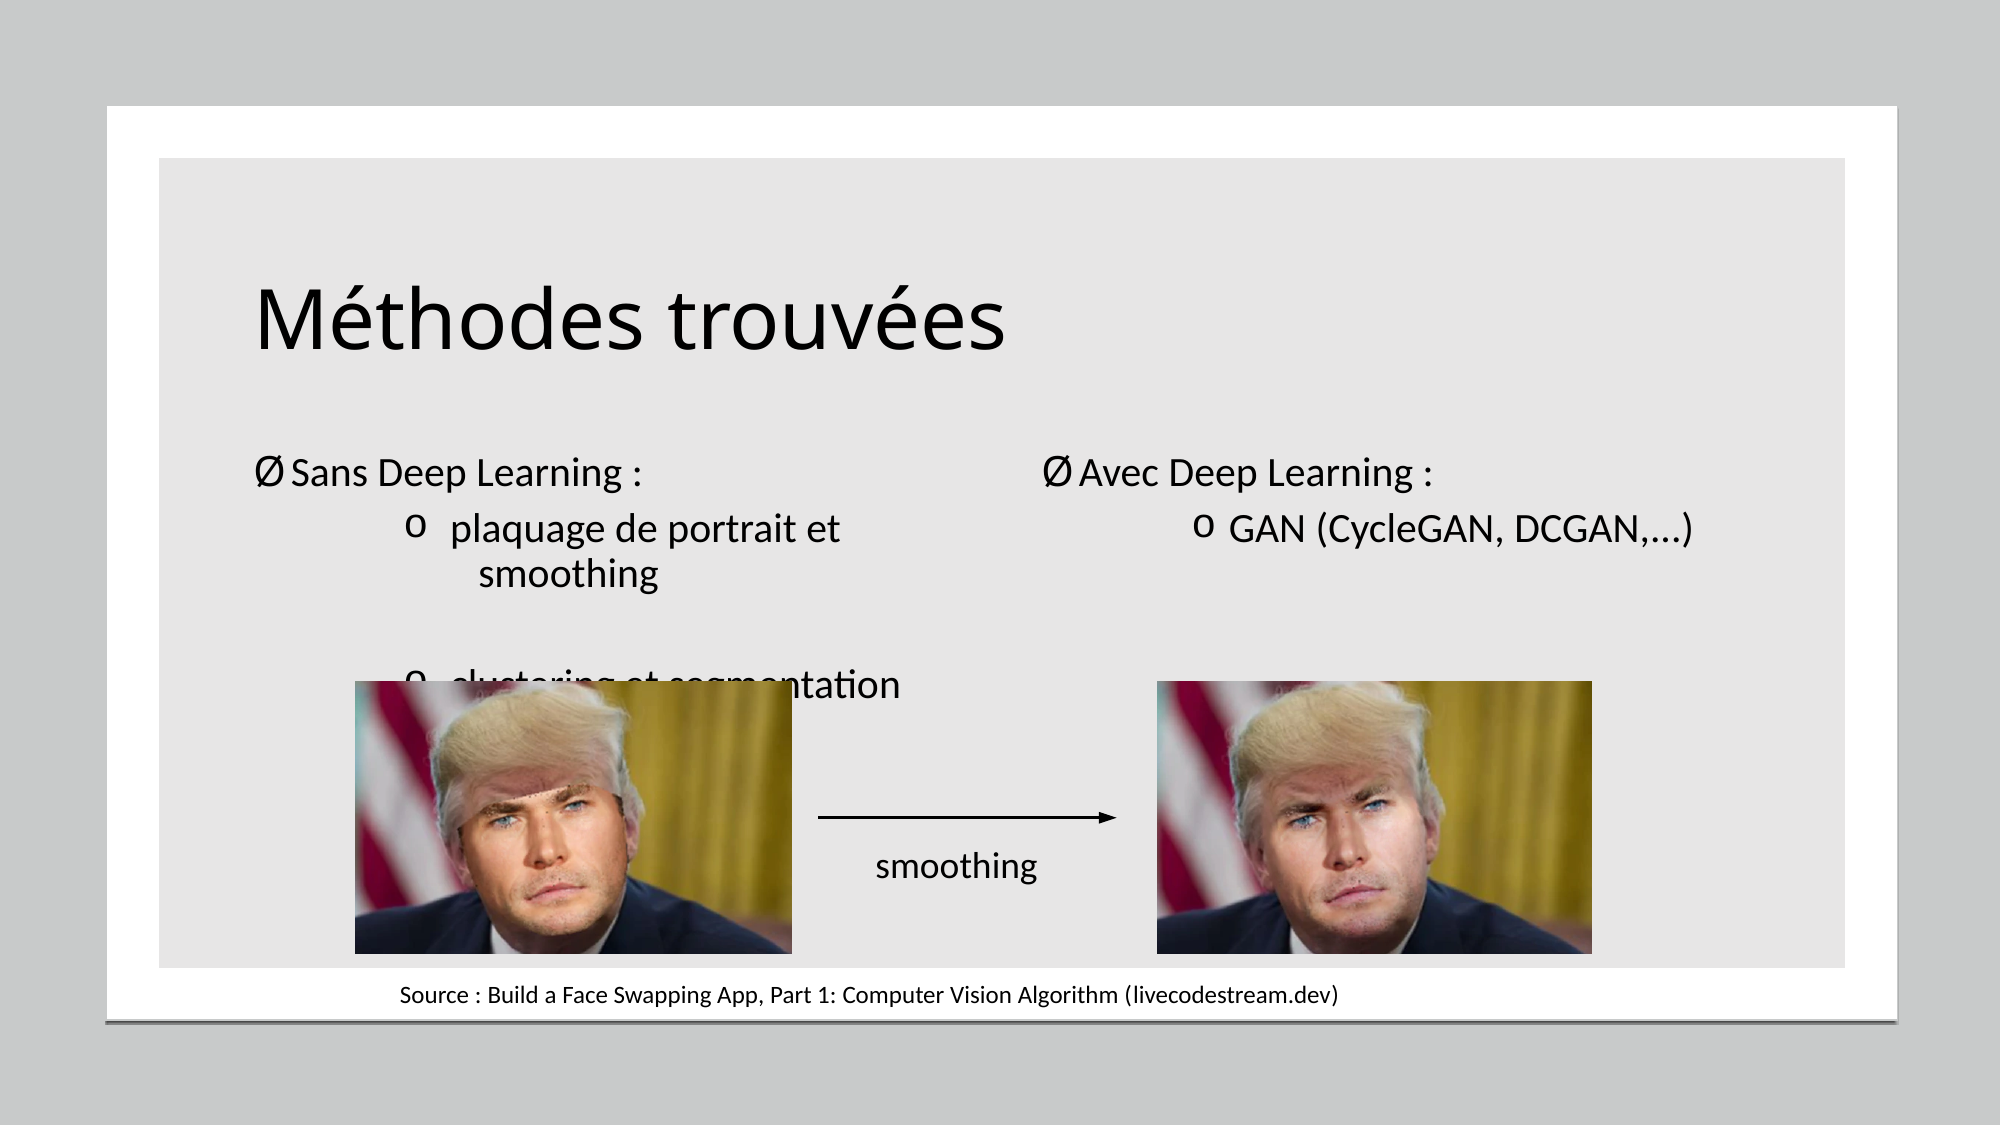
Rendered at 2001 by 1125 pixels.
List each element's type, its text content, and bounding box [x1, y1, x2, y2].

text_box [0, 0, 2000, 1125]
list Sans Deep Learning : plaquage de portrait et smoothing clustering et segmentation [238, 443, 974, 887]
text_box smoothing [860, 833, 1055, 895]
title Méthodes trouvées [238, 236, 1774, 408]
text_box Source : Build a Face Swapping App, Part 1: Computer Vision Algorithm (livecodestream.dev) [384, 971, 1894, 1017]
picture [355, 681, 792, 954]
picture [1157, 681, 1592, 954]
list Avec Deep Learning : GAN (CycleGAN, DCGAN,...) [1026, 443, 1774, 887]
